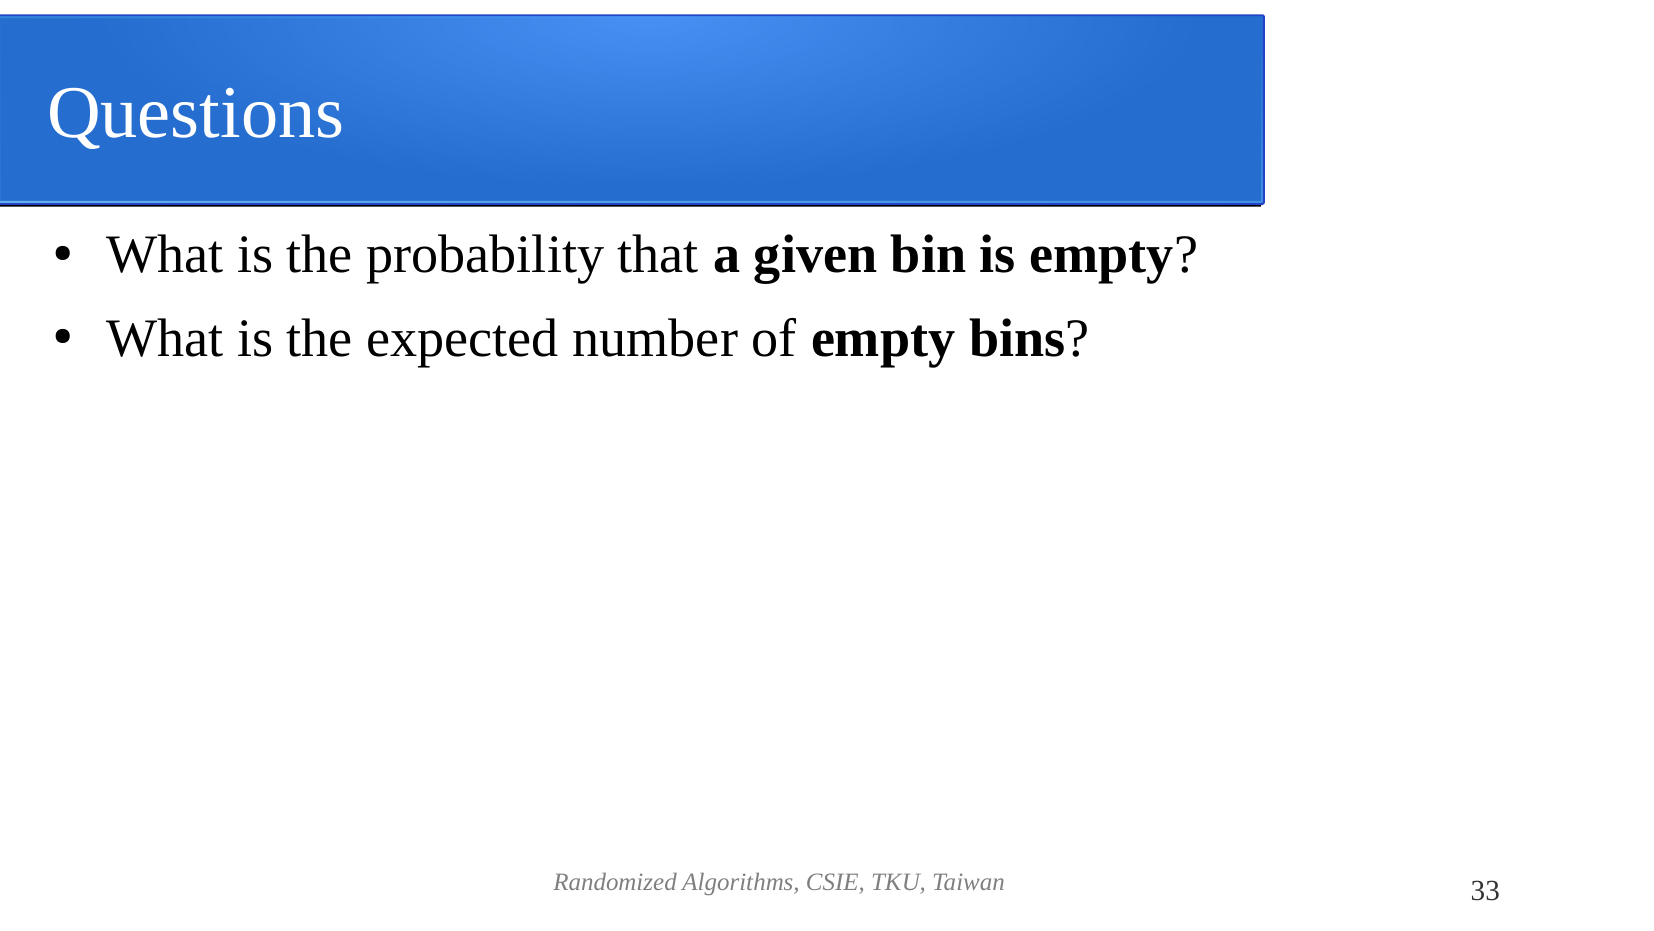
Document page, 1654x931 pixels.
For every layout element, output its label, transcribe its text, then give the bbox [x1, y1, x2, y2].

title Questions [47, 35, 1199, 189]
list What is the probability that a given bin is empty? What is the expected number of empty bins? [35, 224, 1524, 764]
